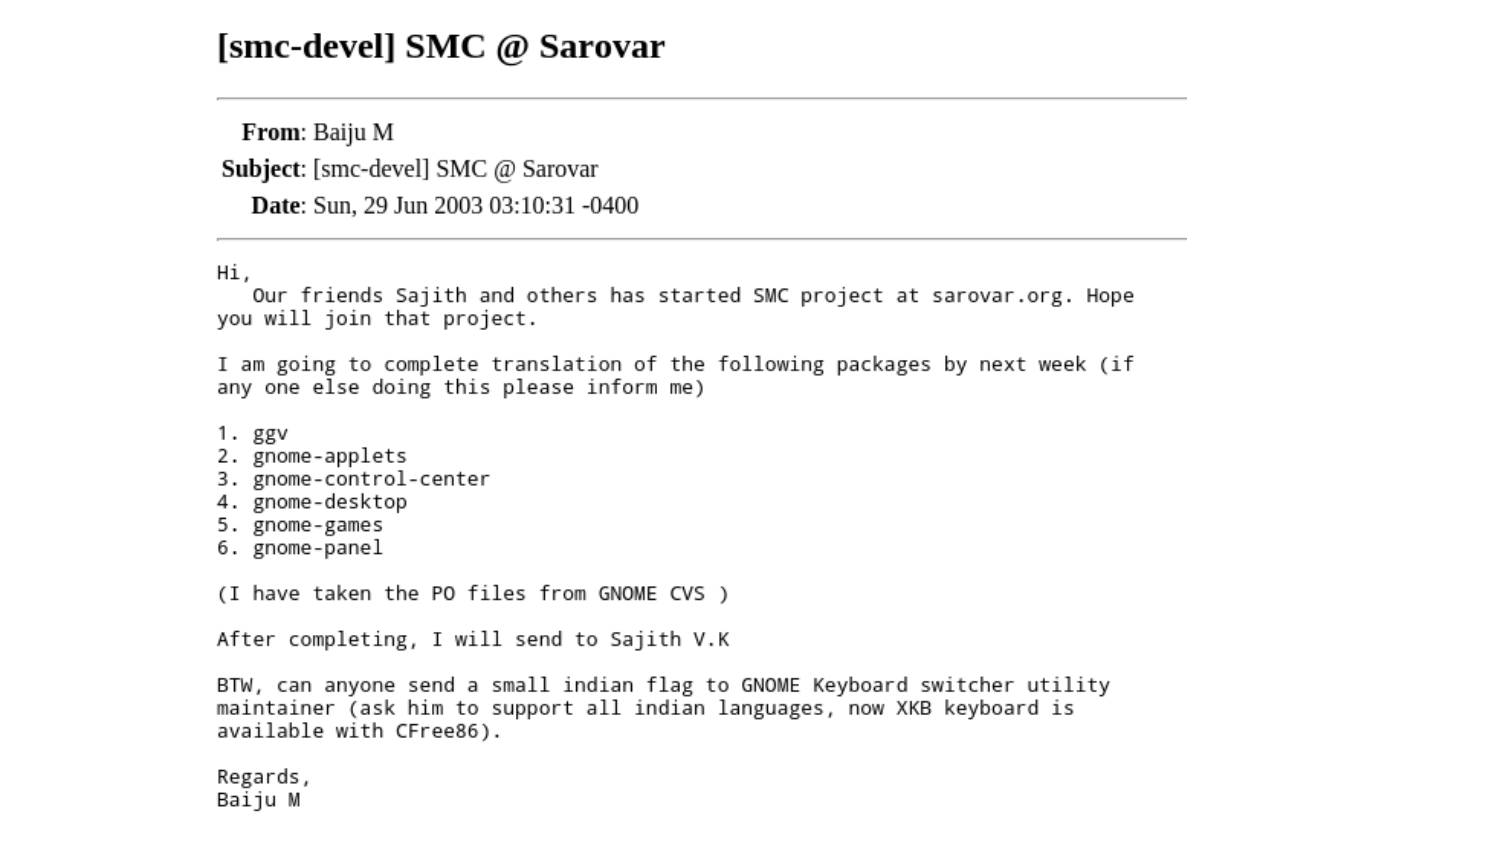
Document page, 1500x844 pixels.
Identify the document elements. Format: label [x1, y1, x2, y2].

picture [208, 6, 1187, 844]
